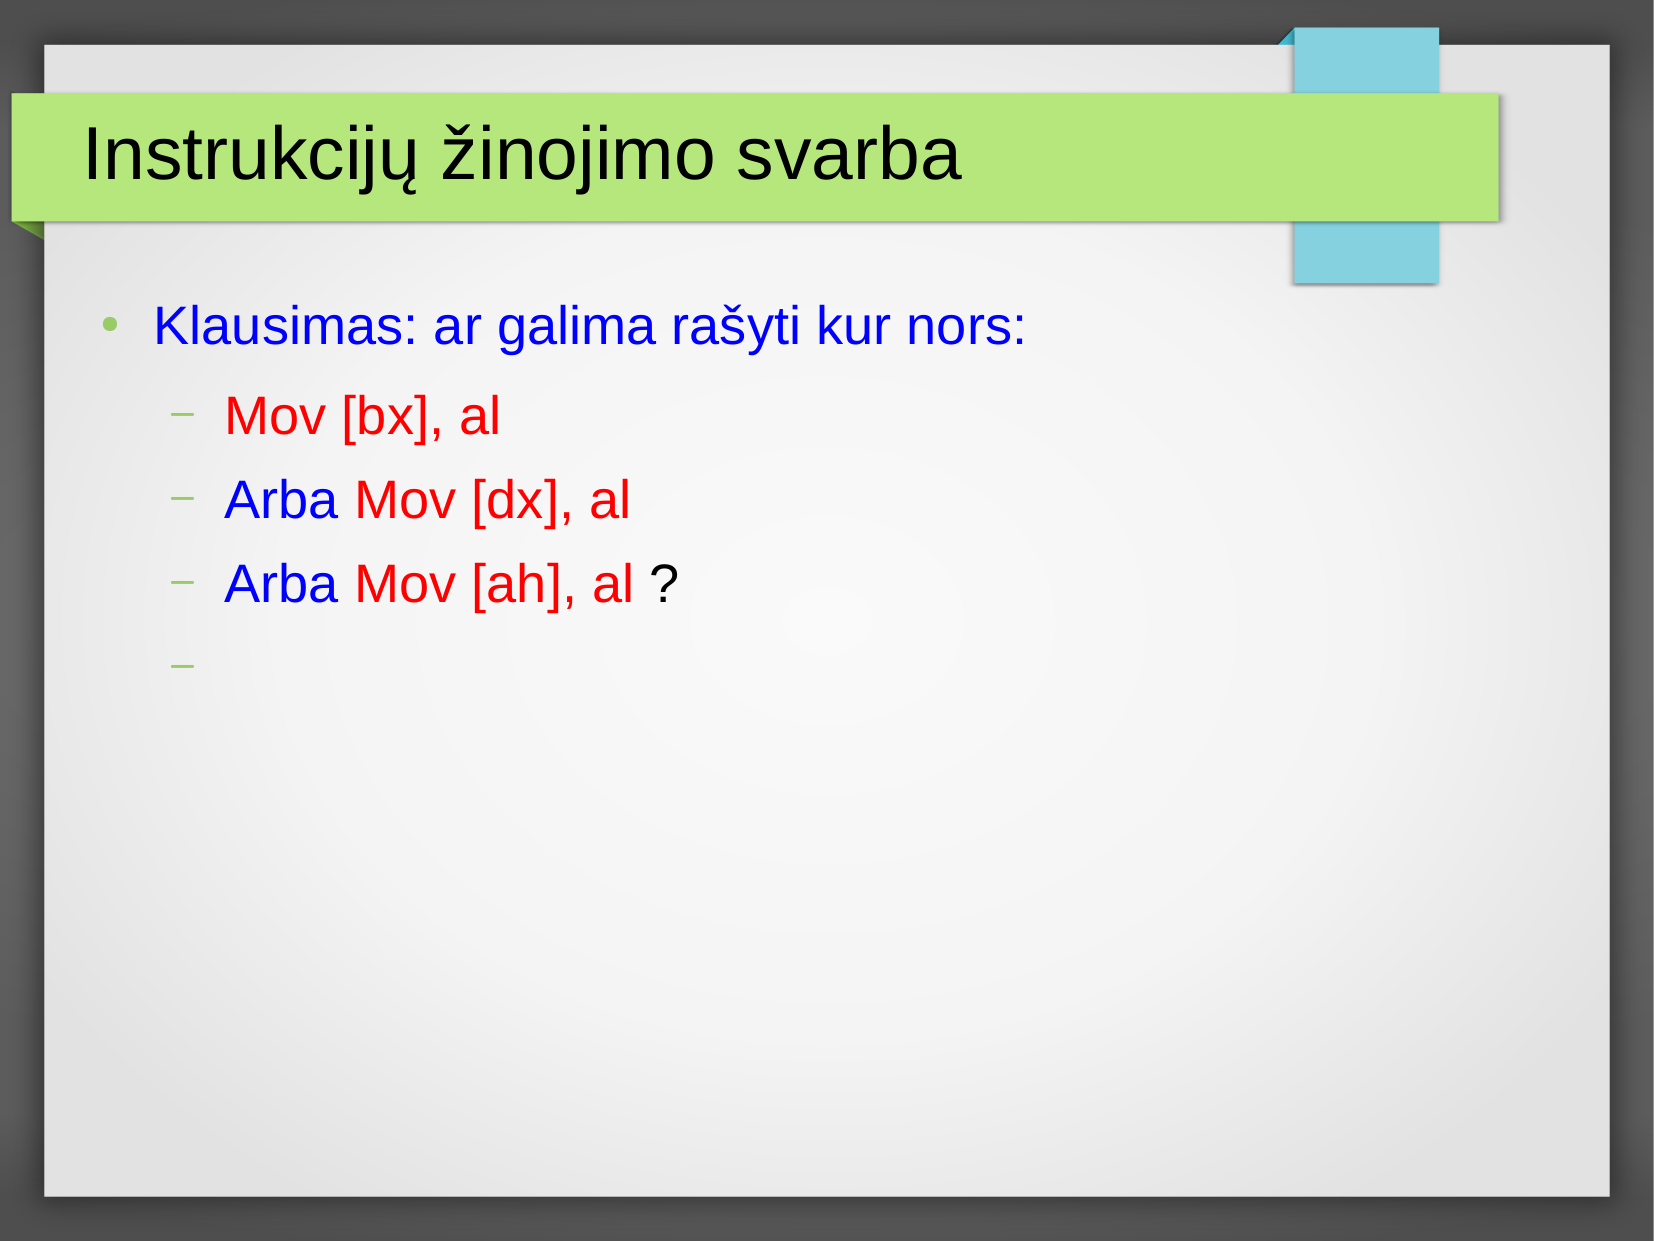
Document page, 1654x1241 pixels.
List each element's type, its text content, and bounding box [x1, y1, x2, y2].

list Klausimas: ar galima rašyti kur nors: Mov [bx], al Arba Mov [dx], al Arba Mov [ah], al ? [82, 295, 1571, 1015]
title Instrukcijų žinojimo svarba [82, 94, 1264, 213]
picture [0, 0, 1654, 1241]
